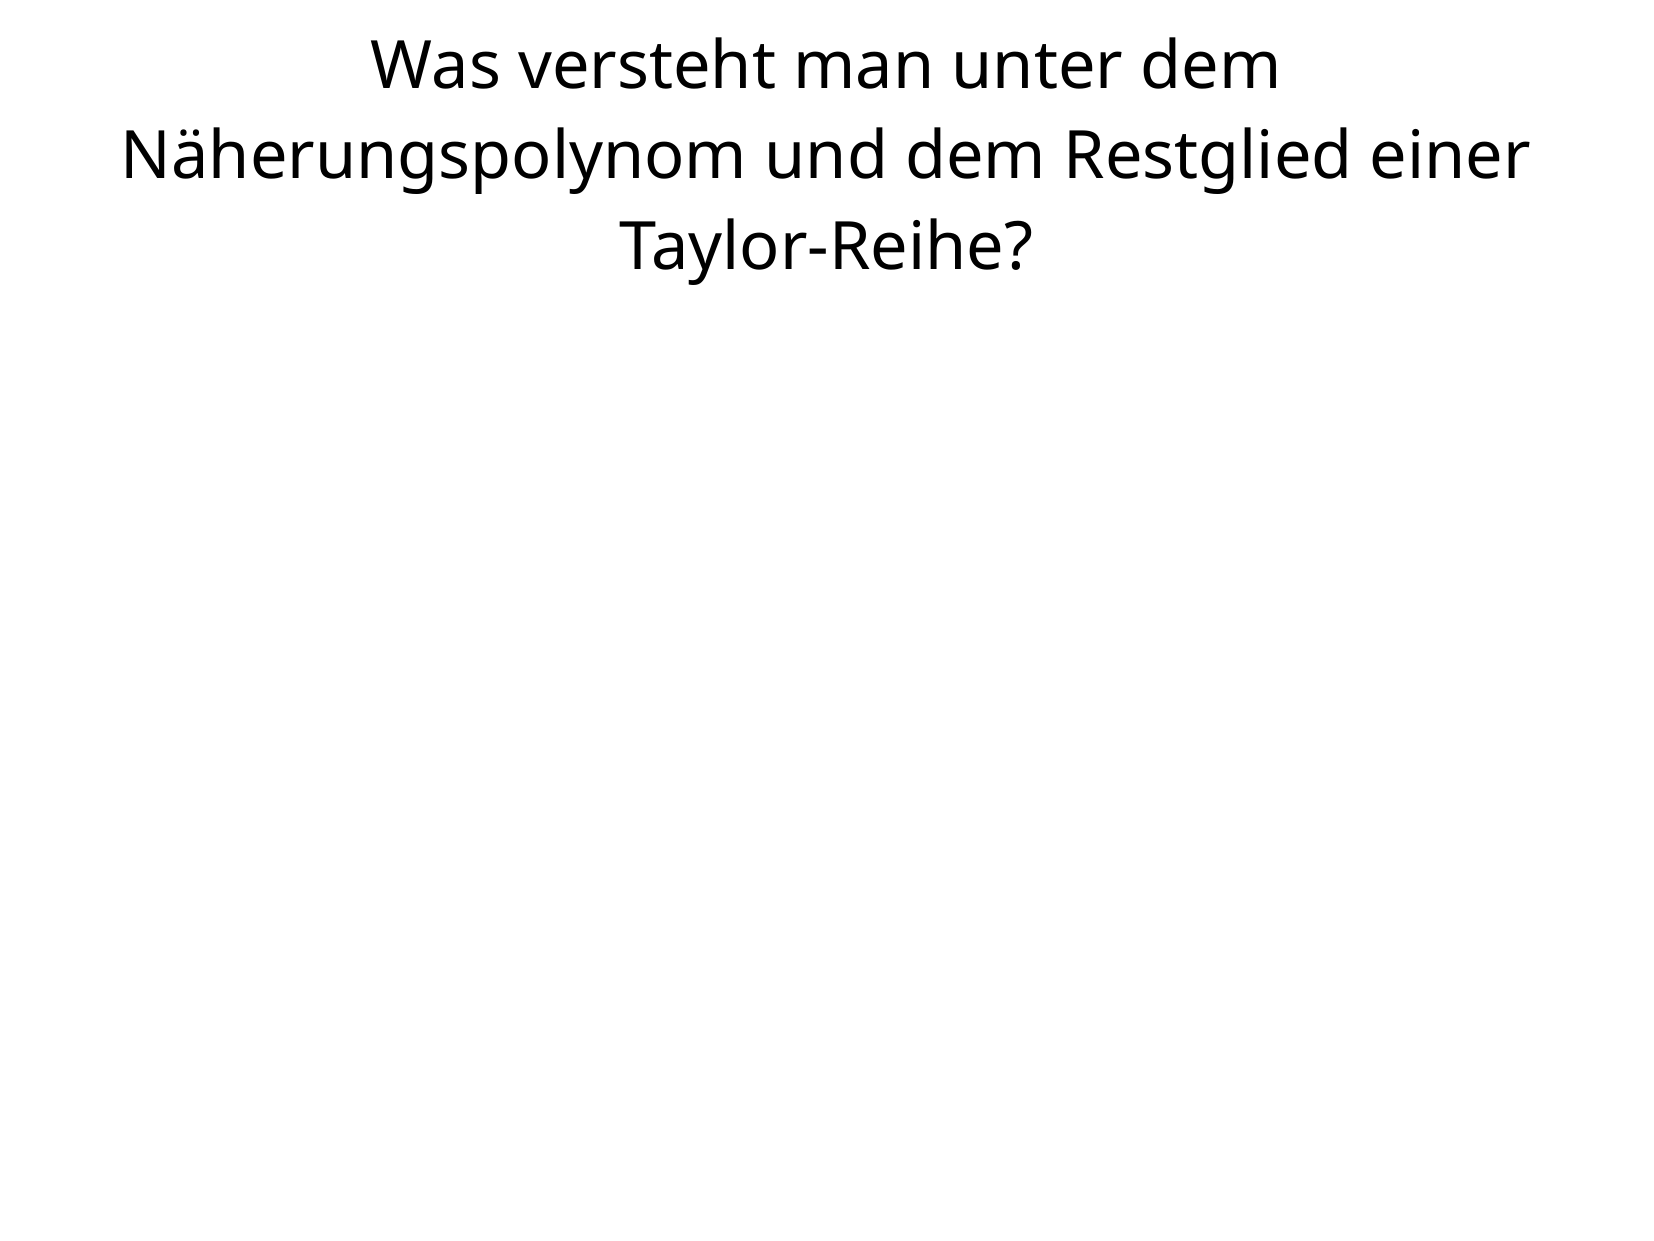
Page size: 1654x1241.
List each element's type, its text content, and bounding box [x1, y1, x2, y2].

title Was versteht man unter dem Näherungspolynom und dem Restglied einer Taylor-Reihe? [82, 49, 1571, 257]
